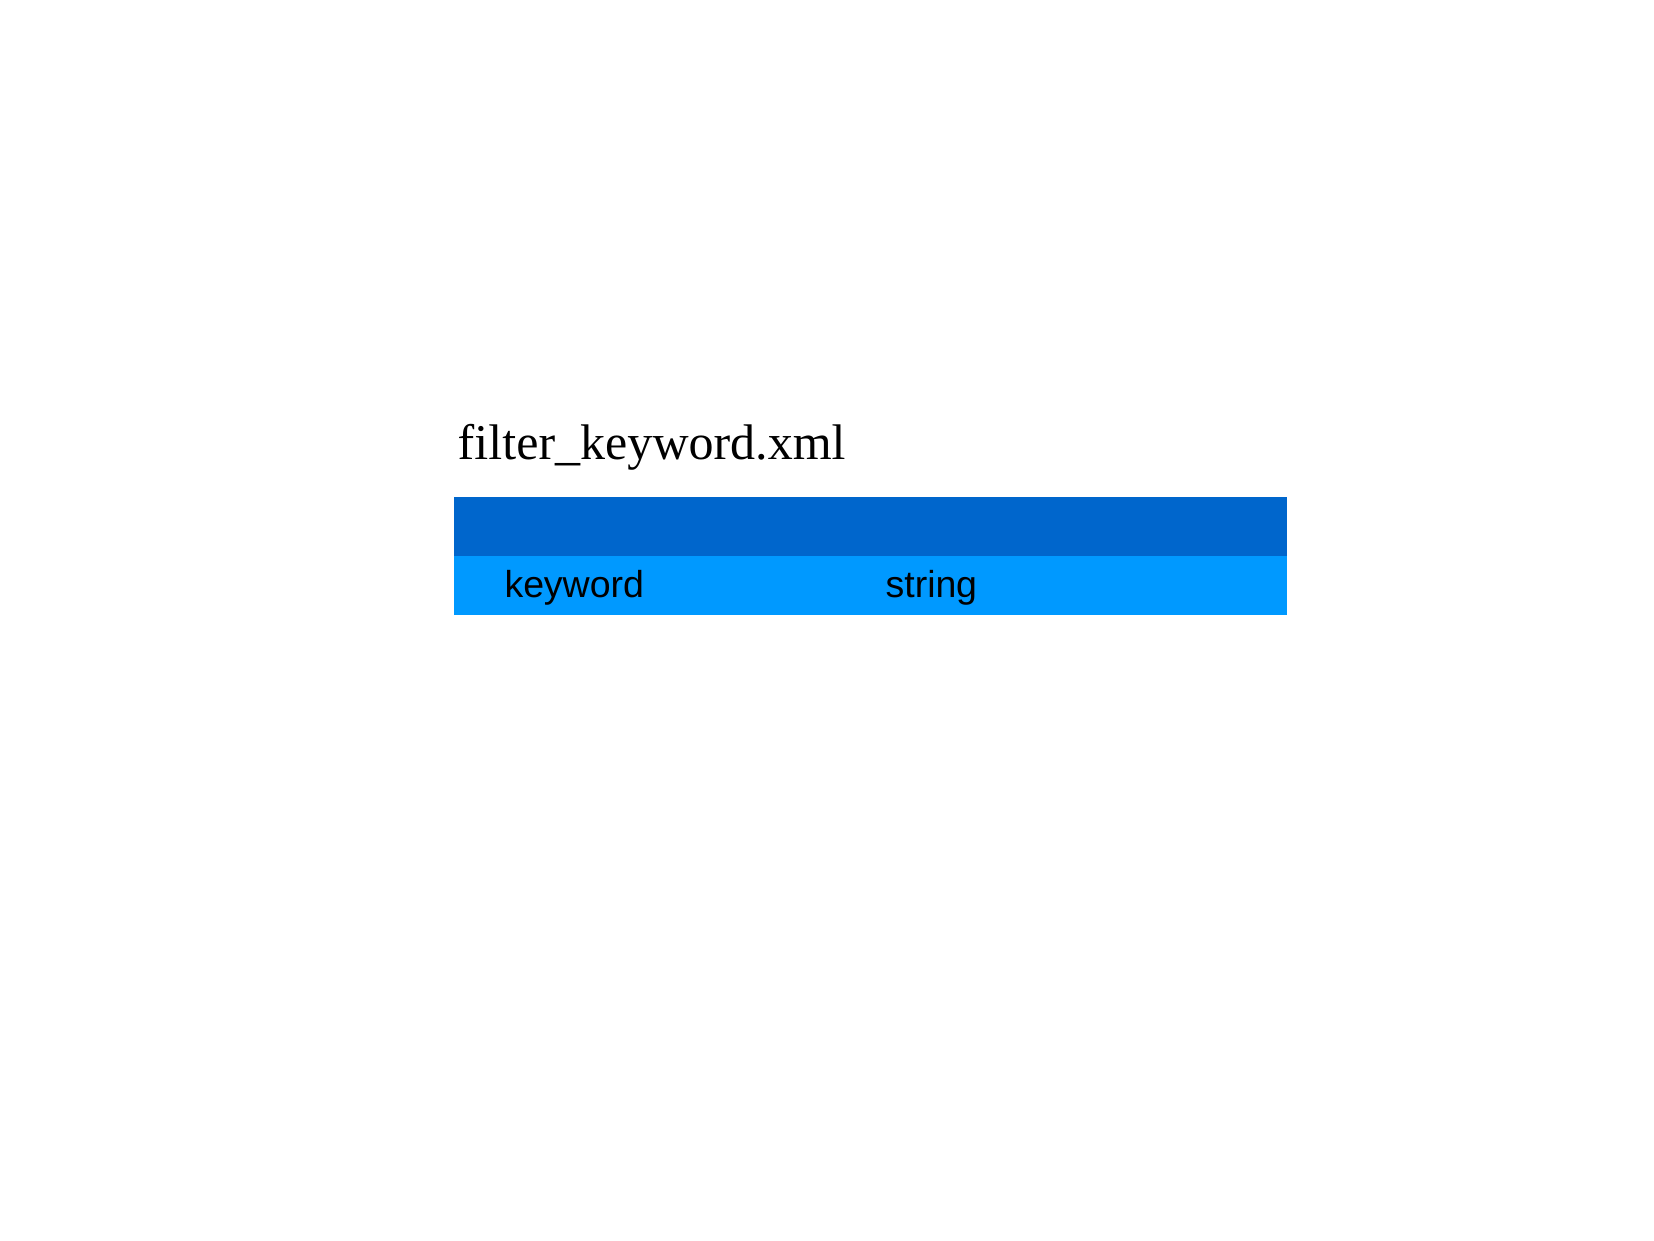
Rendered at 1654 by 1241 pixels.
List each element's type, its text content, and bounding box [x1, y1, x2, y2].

table_header [454, 497, 871, 556]
table_cell keyword [454, 556, 871, 615]
text_box filter_keyword.xml [442, 407, 1034, 475]
table_cell string [871, 556, 1287, 615]
table_header [871, 497, 1287, 556]
